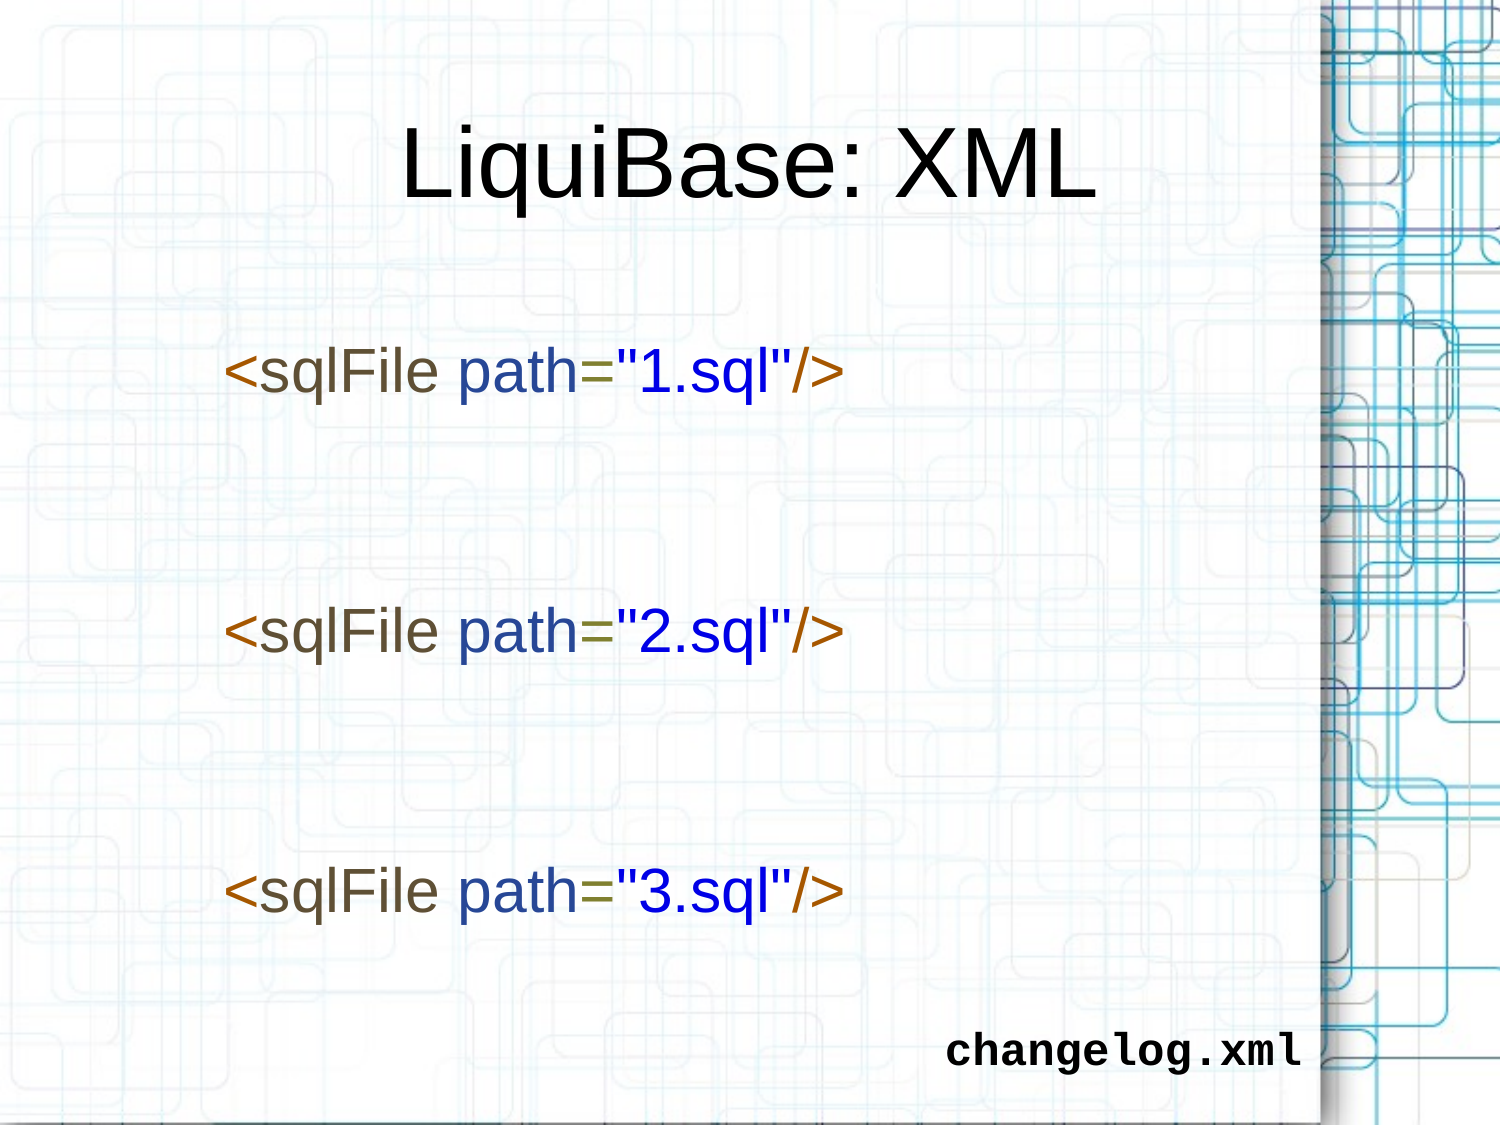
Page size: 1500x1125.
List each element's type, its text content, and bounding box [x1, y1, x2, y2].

text_box changelog.xml [930, 1020, 1318, 1087]
picture [0, 0, 1500, 1125]
title LiquiBase: XML [75, 45, 1425, 233]
text_box <sqlFile path="1.sql"/> <sqlFile path="2.sql"/> <sqlFile path="3.sql"/> [133, 240, 1367, 1100]
